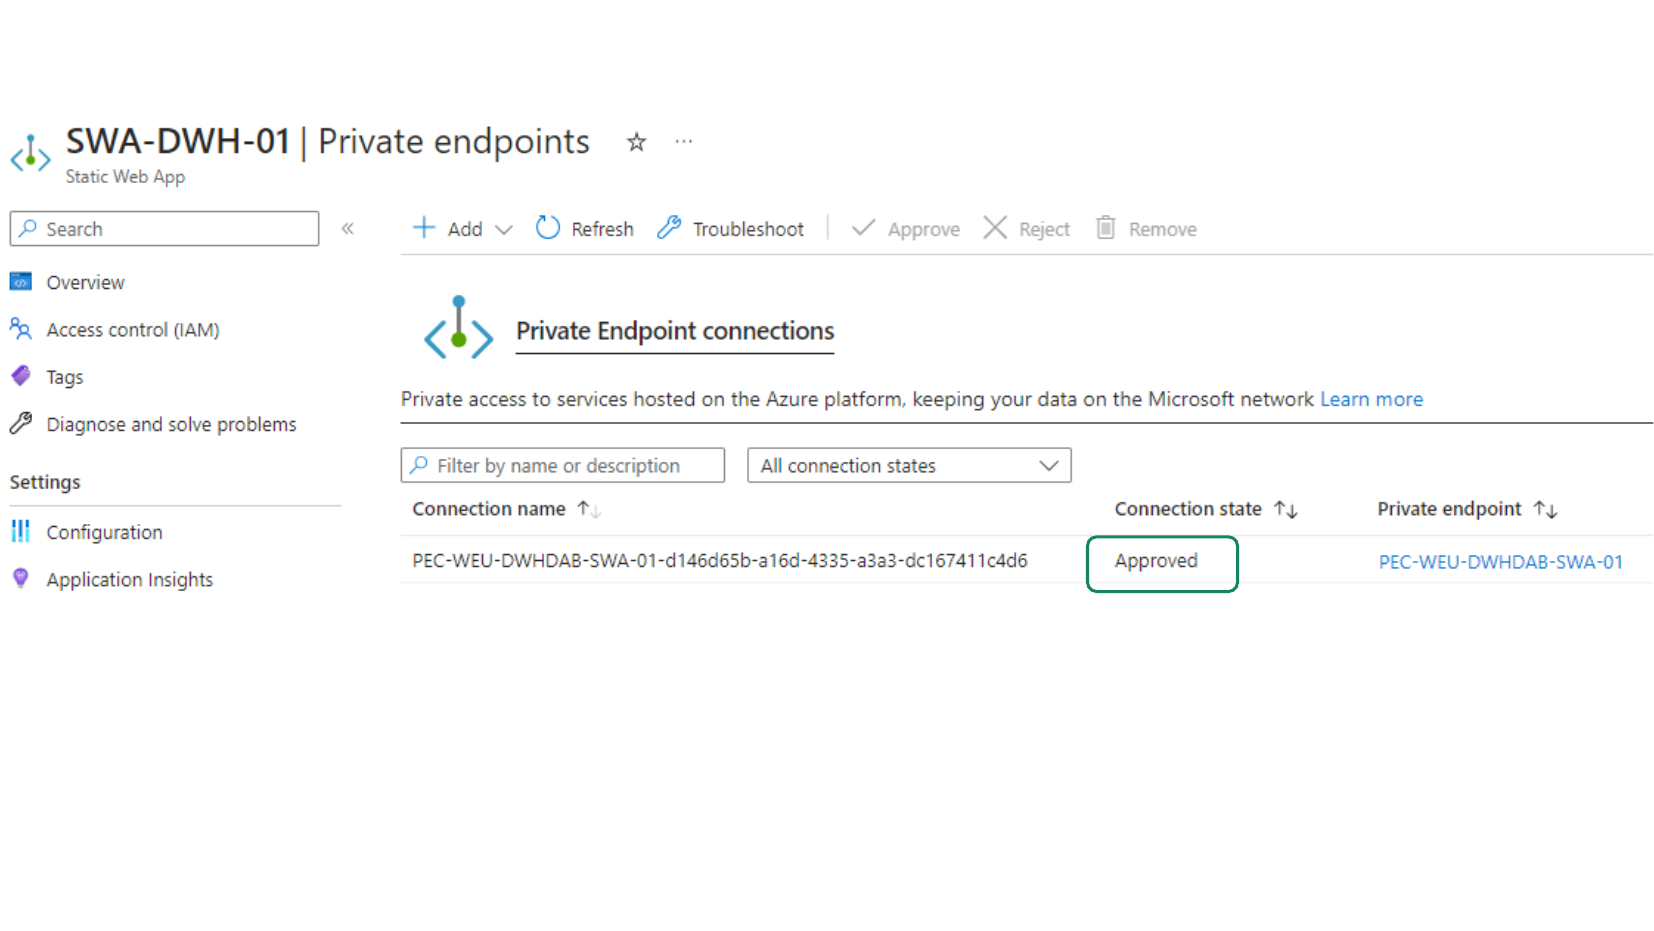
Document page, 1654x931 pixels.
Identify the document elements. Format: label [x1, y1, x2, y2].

picture [1, 112, 1654, 594]
picture [1090, 539, 1236, 590]
